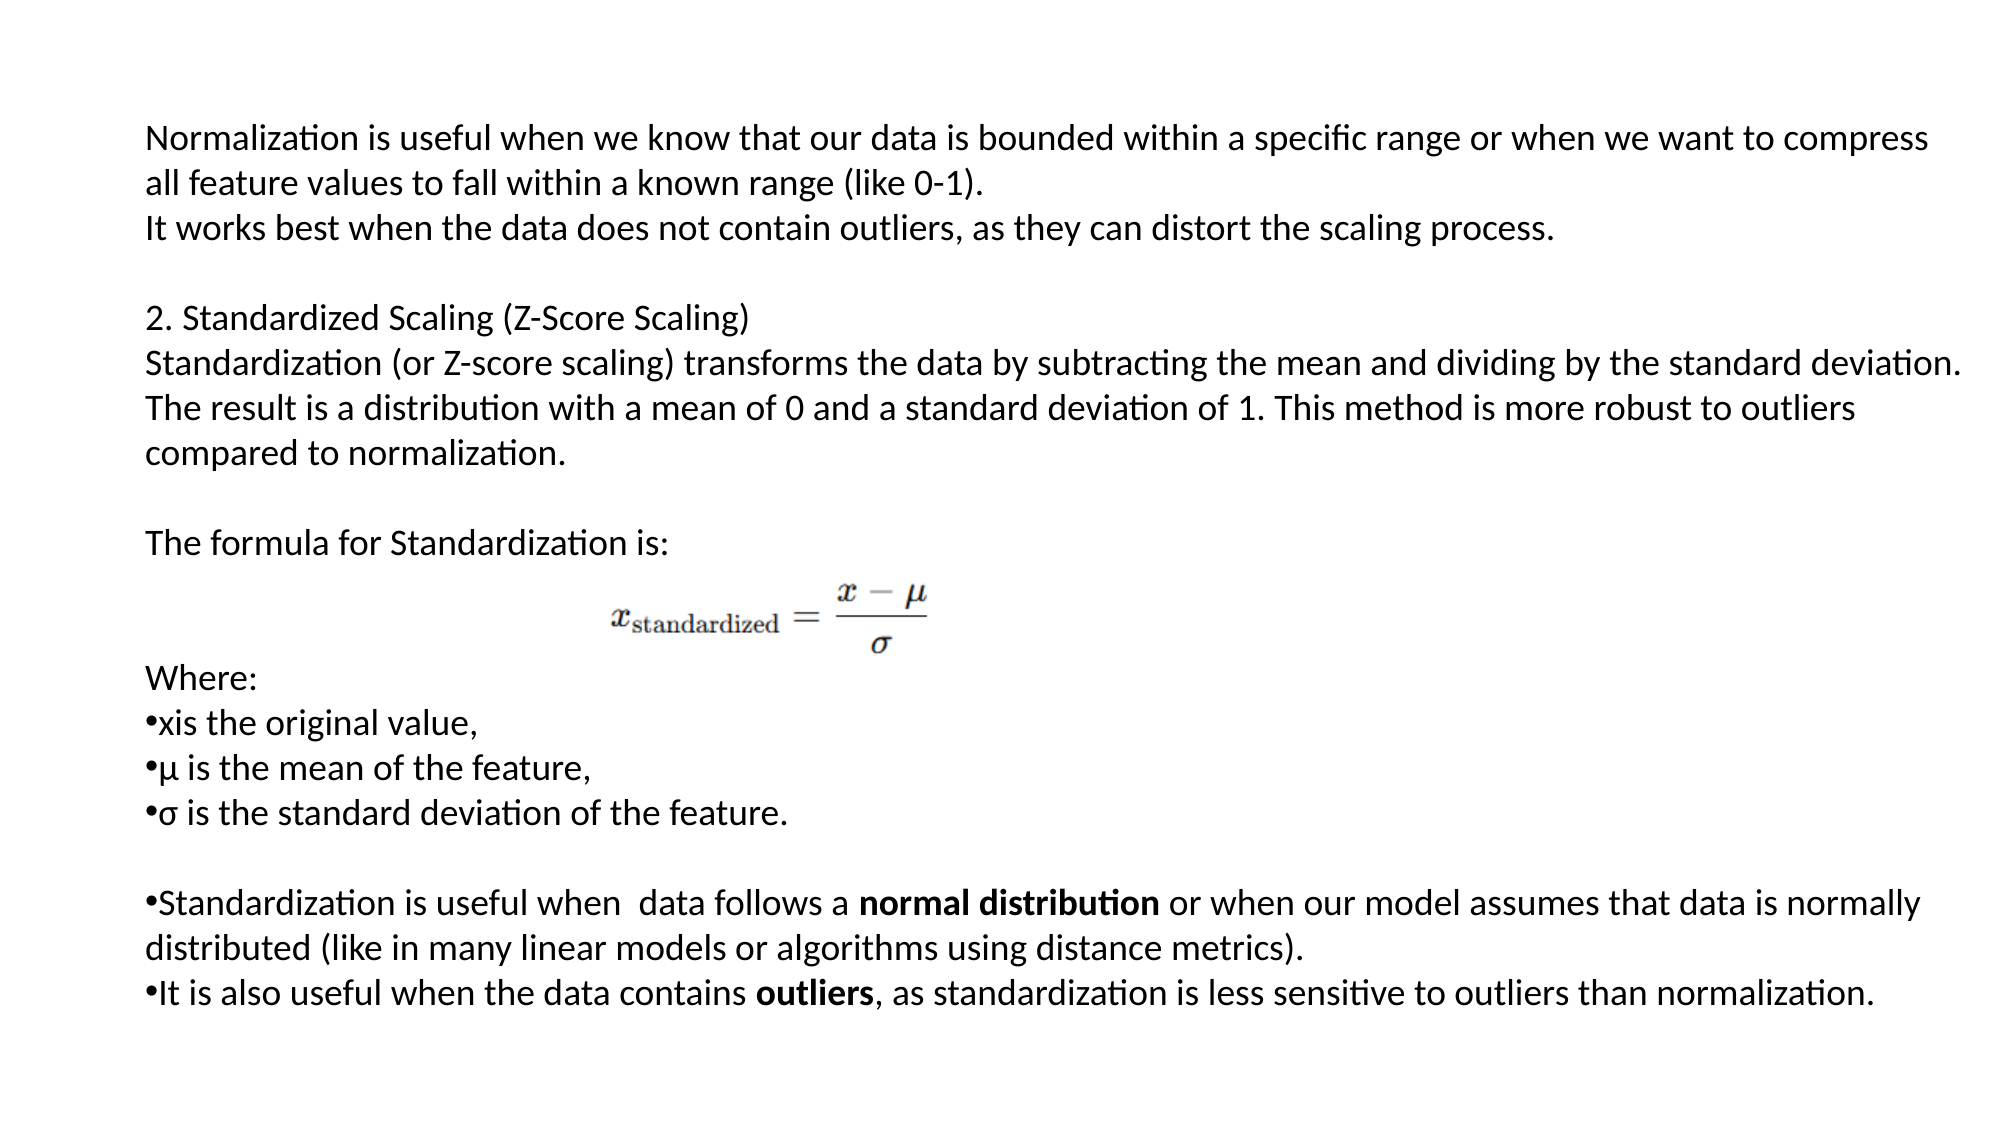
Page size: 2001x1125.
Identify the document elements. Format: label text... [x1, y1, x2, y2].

picture [559, 562, 982, 688]
text_box Normalization is useful when we know that our data is bounded within a specific range or when we want to compress all feature values to fall within a known range (like 0-1). It works best when the data does not contain outliers, as they can distort the scaling process. 2. Standardized Scaling (Z-Score Scaling) Standardization (or Z-score scaling) transforms the data by subtracting the mean and dividing by the standard deviation. The result is a distribution with a mean of 0 and a standard deviation of 1. This method is more robust to outliers compared to normalization. The formula for Standardization is: Where: xis the original value, μ is the mean of the feature, σ is the standard deviation of the feature. Standardization is useful when data follows a normal distribution or when our model assumes that data is normally distributed (like in many linear models or algorithms using distance metrics). It is also useful when the data contains outliers, as standardization is less sensitive to outliers than normalization. [130, 105, 1982, 1075]
